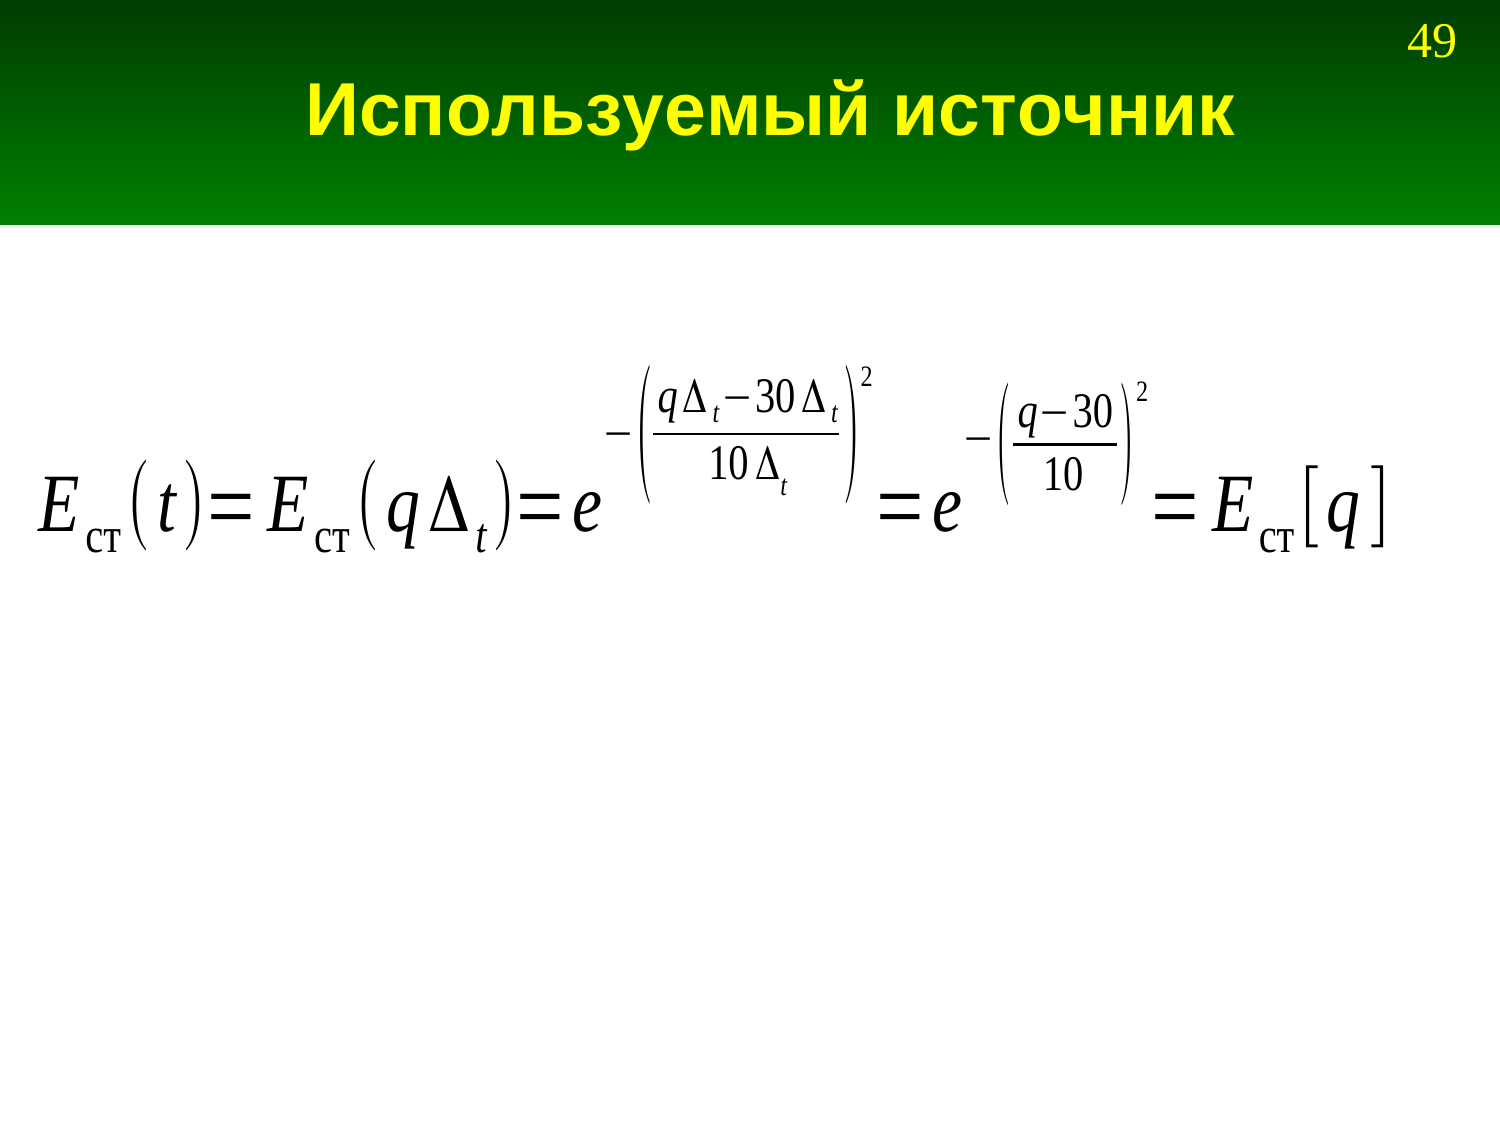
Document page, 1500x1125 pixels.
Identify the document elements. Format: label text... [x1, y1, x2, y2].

title Используемый источник [100, 7, 1441, 204]
chart [17, 360, 1404, 562]
